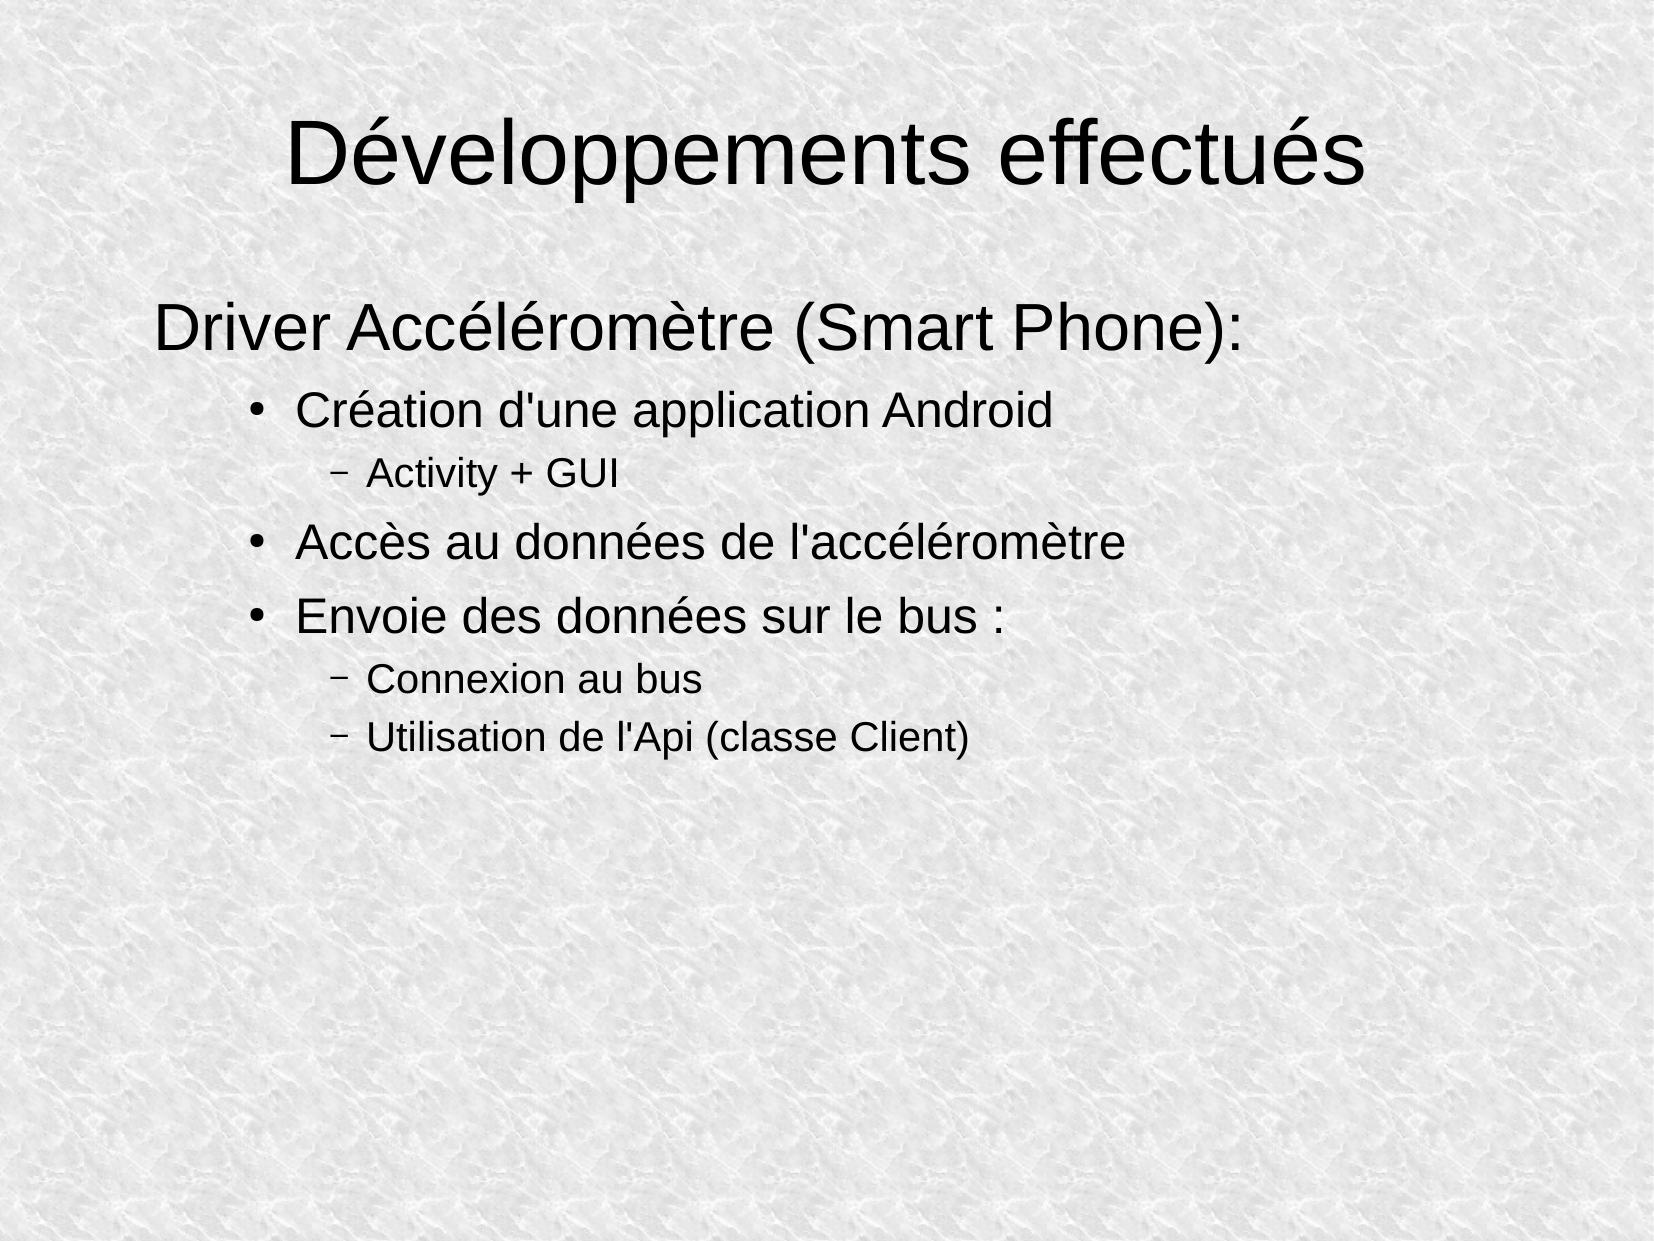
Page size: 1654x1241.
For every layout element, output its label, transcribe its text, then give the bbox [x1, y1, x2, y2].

picture [0, 0, 1654, 1241]
title Développements effectués [82, 49, 1571, 257]
list Driver Accéléromètre (Smart Phone): Création d'une application Android Activity + GUI Accès au données de l'accéléromètre Envoie des données sur le bus : Connexion au bus Utilisation de l'Api (classe Client) [82, 290, 1571, 1010]
